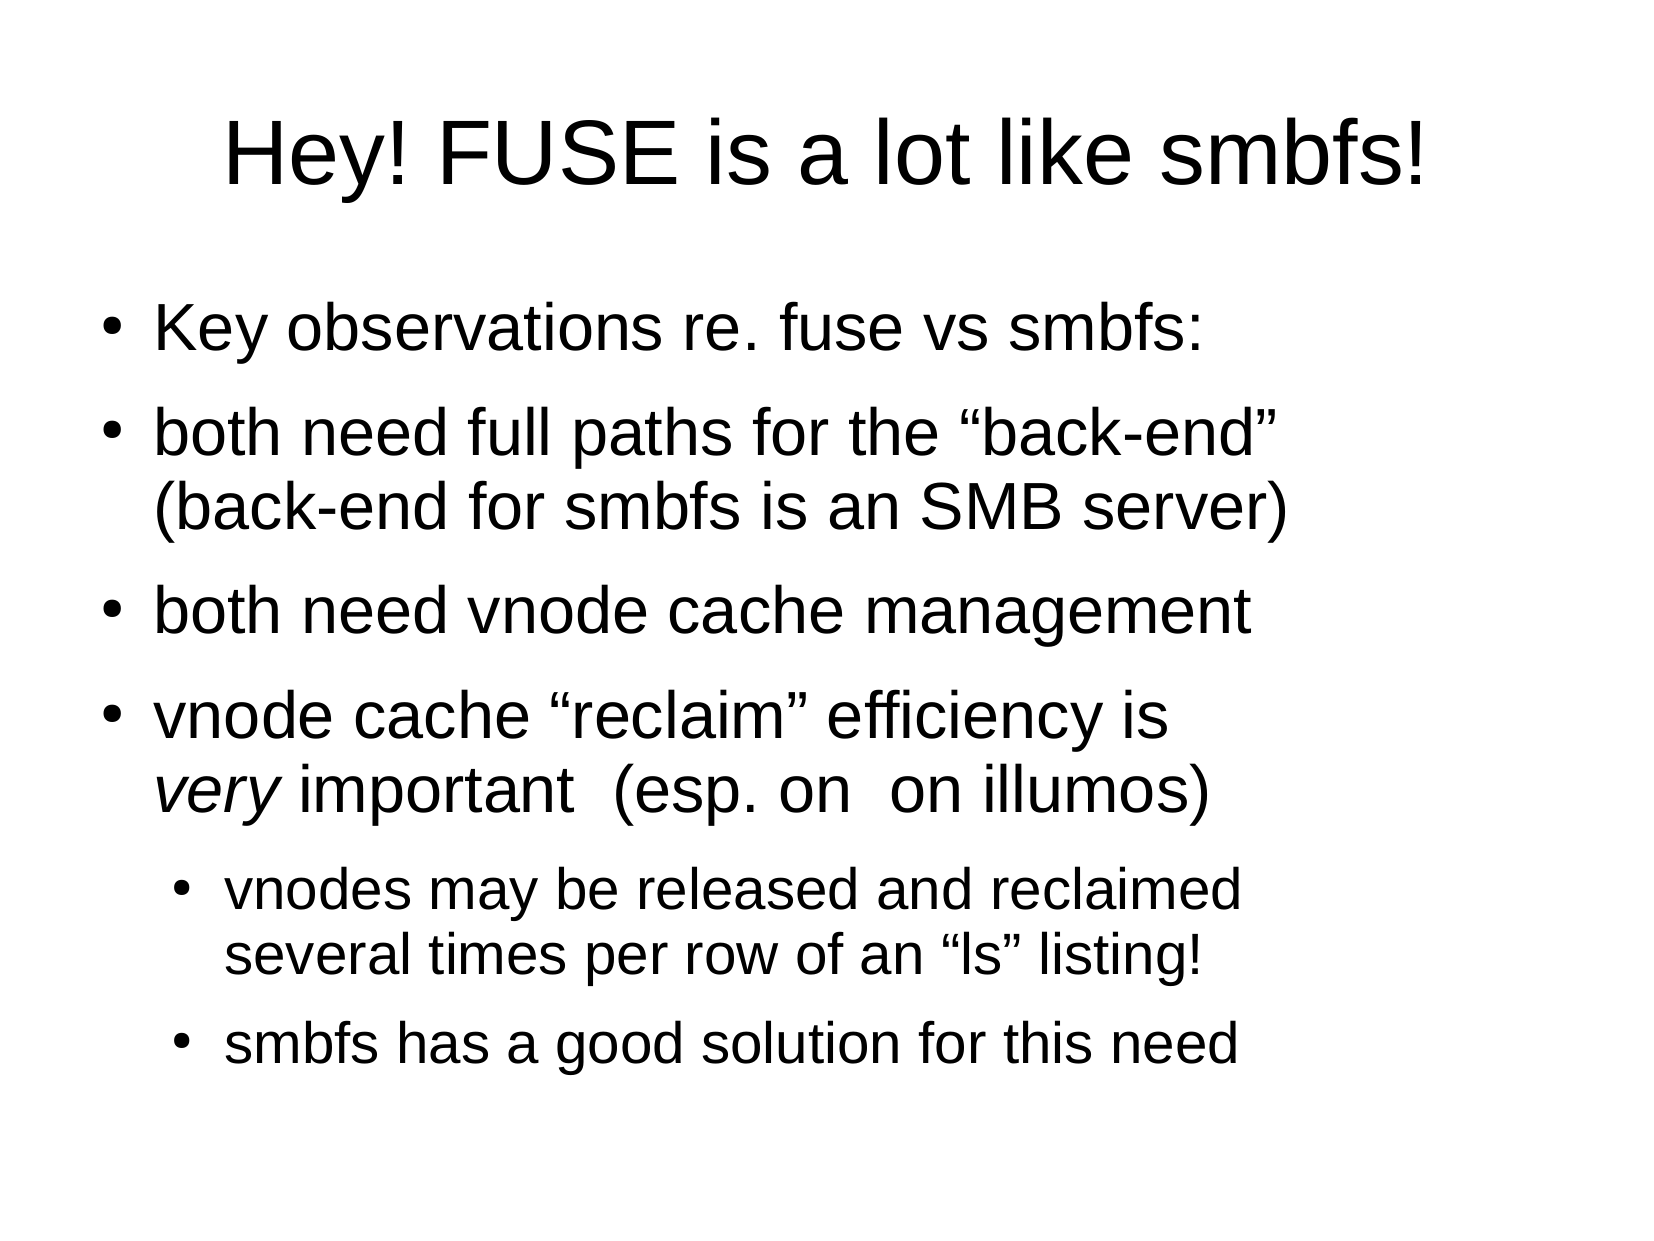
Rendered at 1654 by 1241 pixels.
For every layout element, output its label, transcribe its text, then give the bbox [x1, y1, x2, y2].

title Hey! FUSE is a lot like smbfs! [82, 49, 1571, 257]
list Key observations re. fuse vs smbfs: both need full paths for the “back-end” (back-end for smbfs is an SMB server) both need vnode cache management vnode cache “reclaim” efficiency is very important (esp. on on illumos) vnodes may be released and reclaimed several times per row of an “ls” listing! smbfs has a good solution for this need [82, 290, 1571, 1109]
